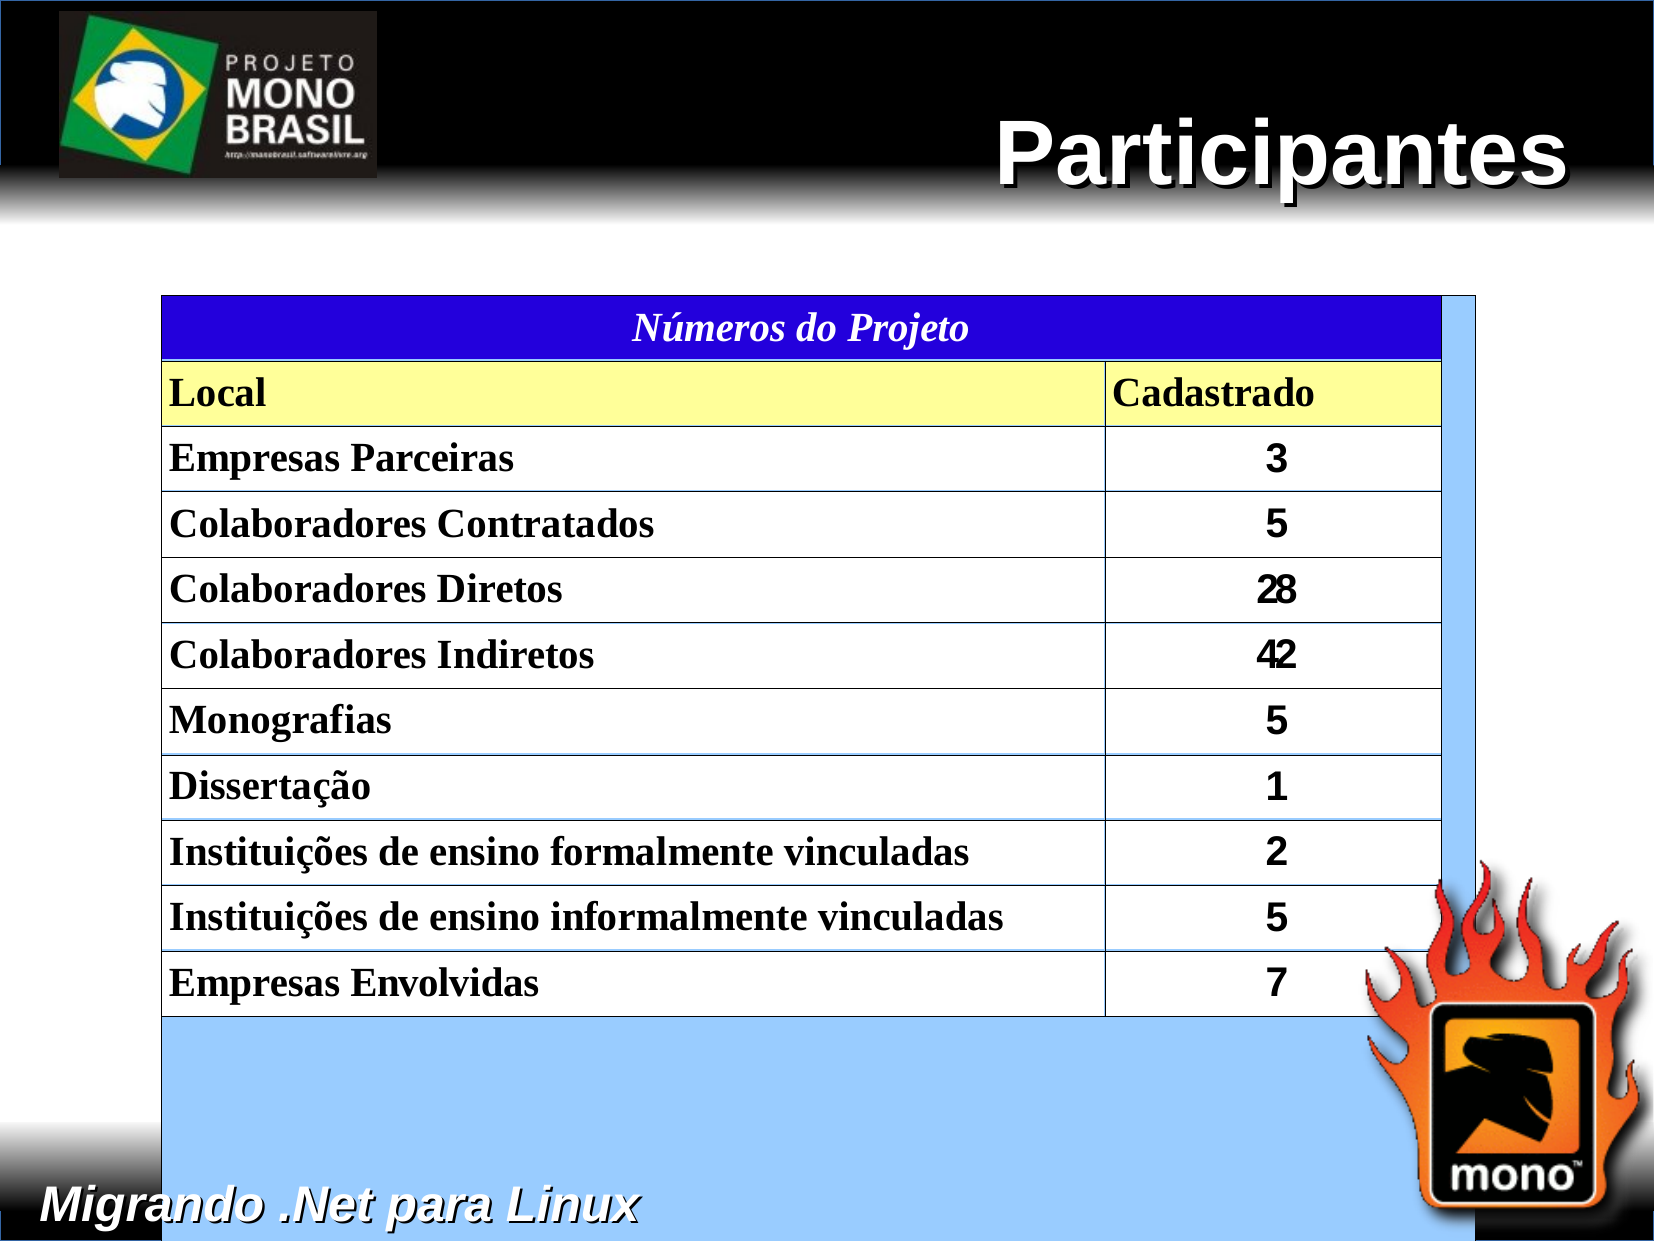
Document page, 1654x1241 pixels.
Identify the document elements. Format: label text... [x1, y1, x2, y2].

chart [161, 295, 1476, 1241]
picture [1302, 805, 1654, 1241]
title Participantes [82, 49, 1571, 257]
text_box Migrando .Net para Linux [24, 1169, 547, 1241]
picture [59, 11, 377, 178]
